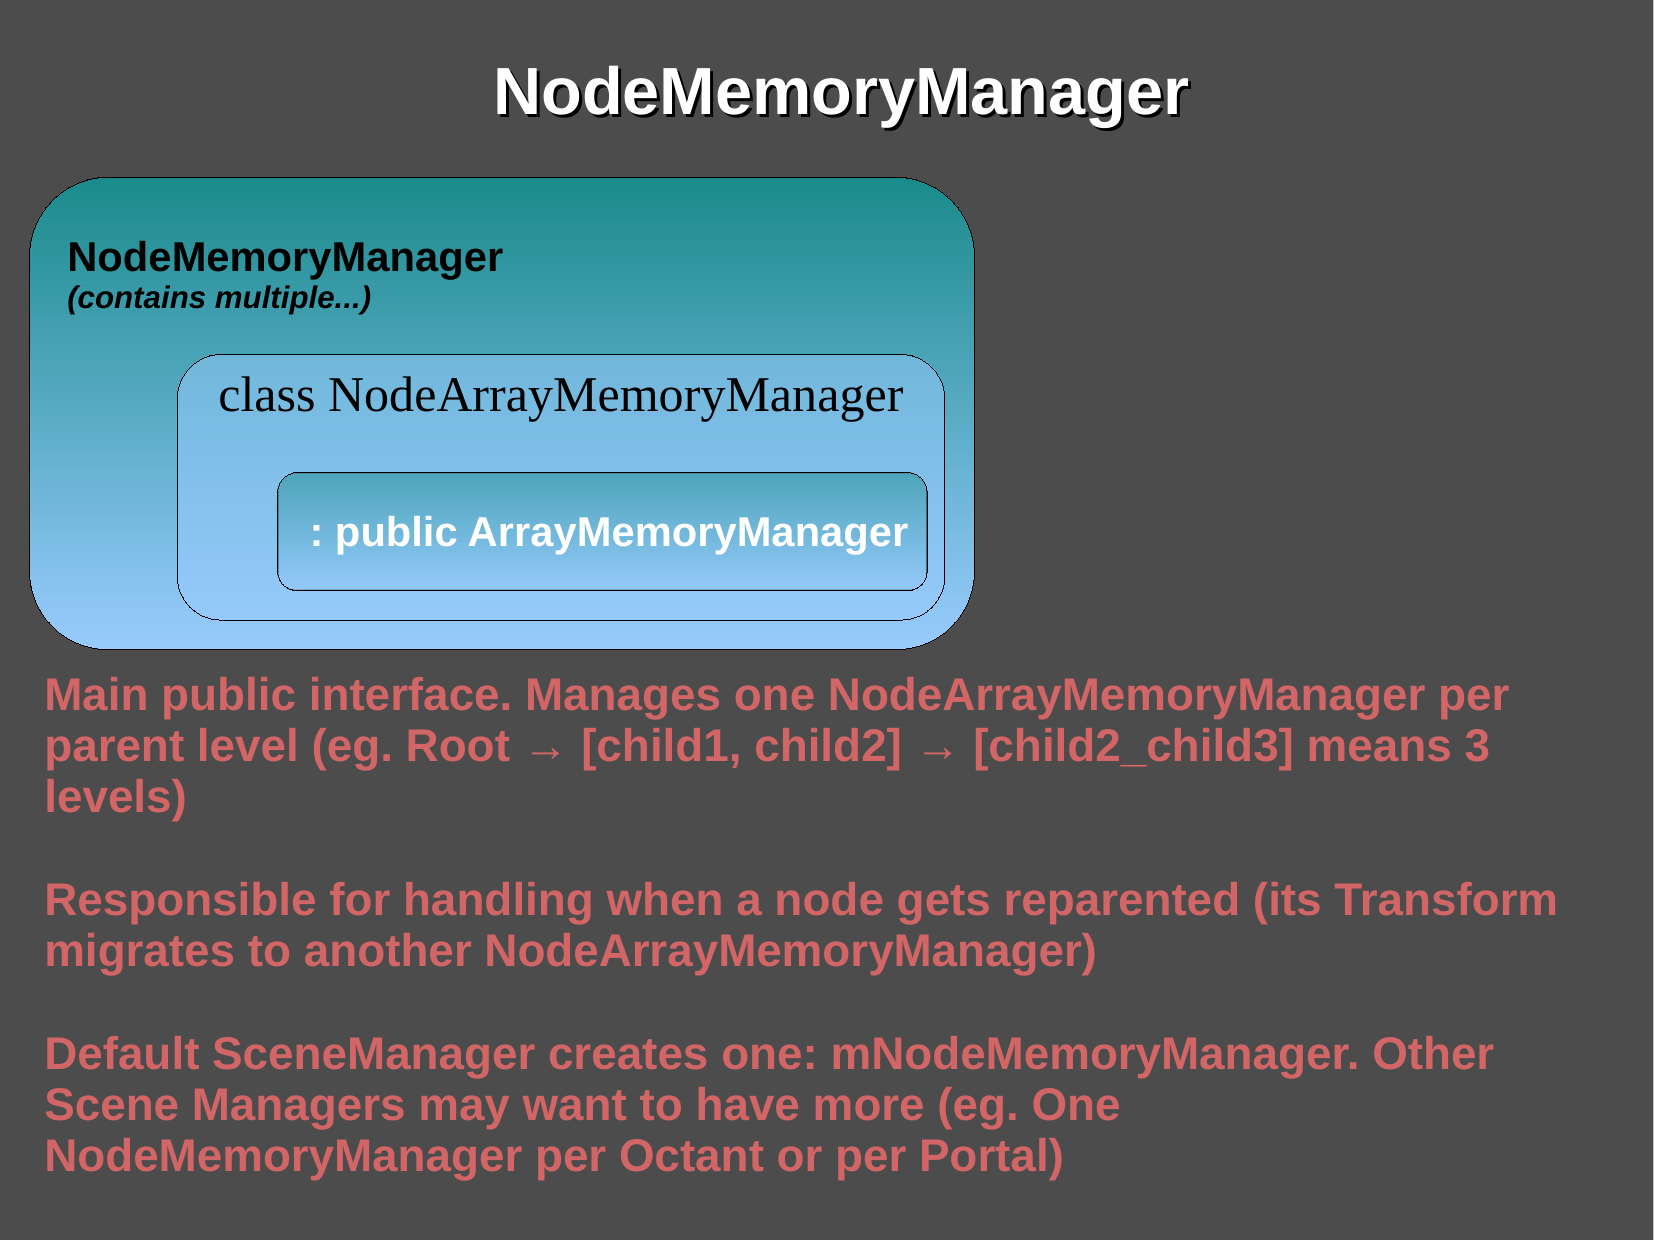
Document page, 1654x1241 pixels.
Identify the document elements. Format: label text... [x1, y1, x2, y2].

text_box : public ArrayMemoryManager [277, 472, 928, 591]
text_box NodeMemoryManager [265, 46, 1418, 137]
text_box class NodeArrayMemoryManager [177, 354, 945, 621]
text_box Main public interface. Manages one NodeArrayMemoryManager per parent level (eg. Root → [child1, child2] → [child2_child3] means 3 levels) Responsible for handling when a node gets reparented (its Transform migrates to another NodeArrayMemoryManager) Default SceneManager creates one: mNodeMemoryManager. Other Scene Managers may want to have more (eg. One NodeMemoryManager per Octant or per Portal) [29, 656, 1625, 1194]
text_box NodeMemoryManager (contains multiple...) [29, 177, 975, 650]
